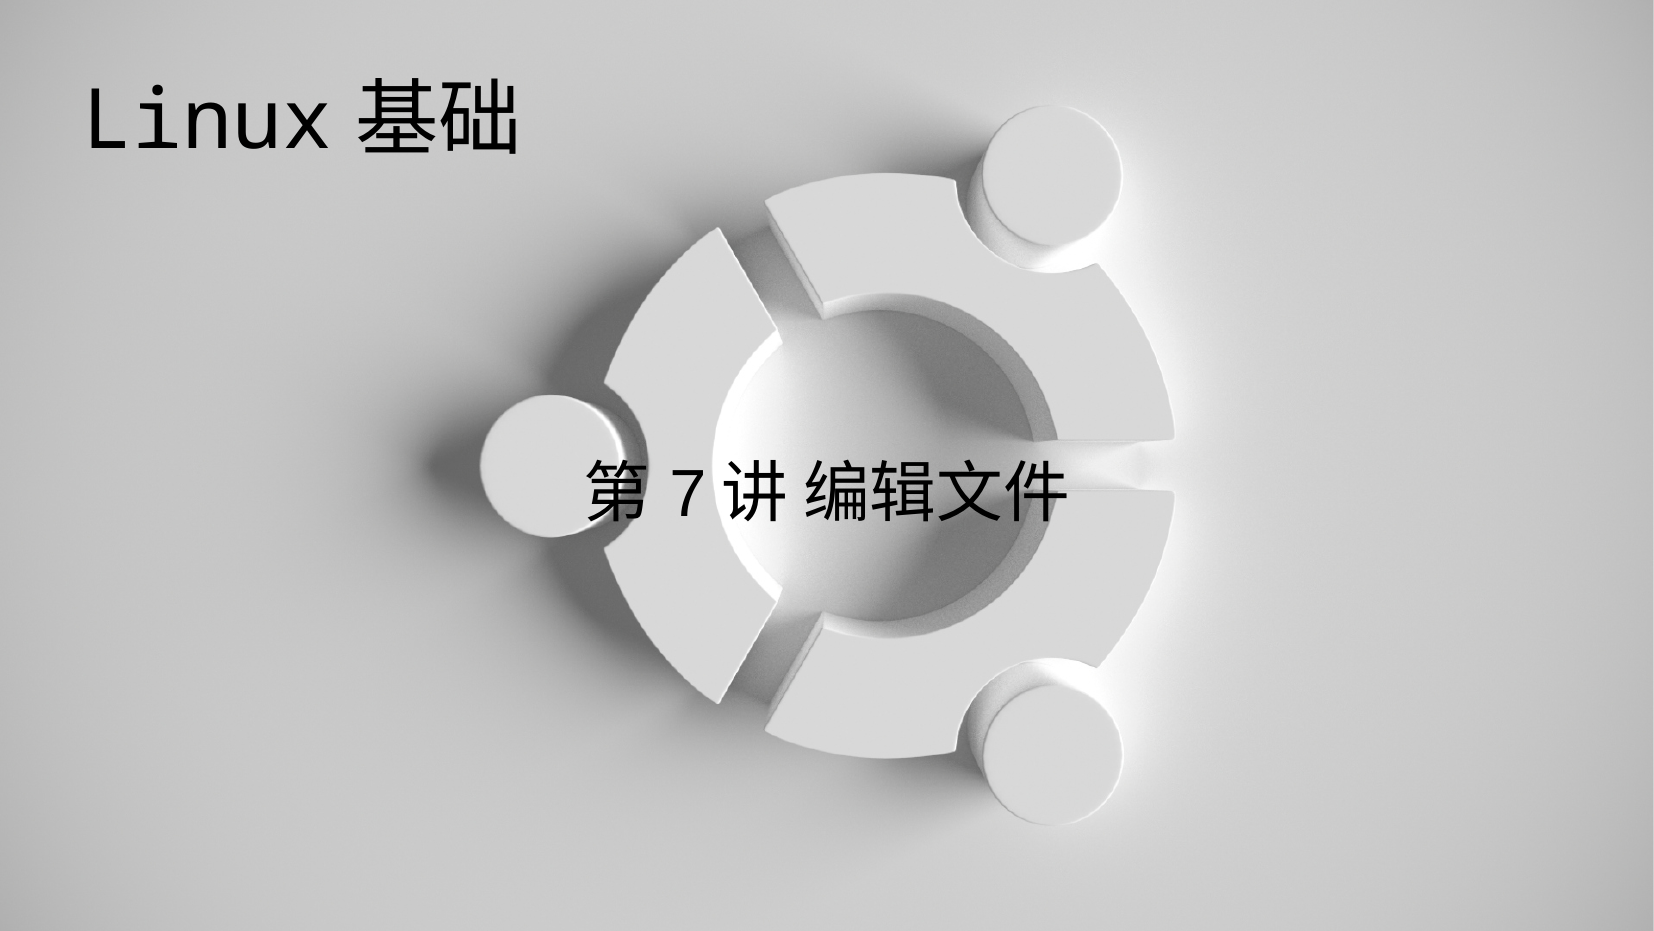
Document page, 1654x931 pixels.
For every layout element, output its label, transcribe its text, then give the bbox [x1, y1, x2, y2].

picture [0, 0, 1654, 931]
title Linux基础 [82, 37, 1571, 189]
subtitle 第7讲 编辑文件 [82, 217, 1571, 758]
